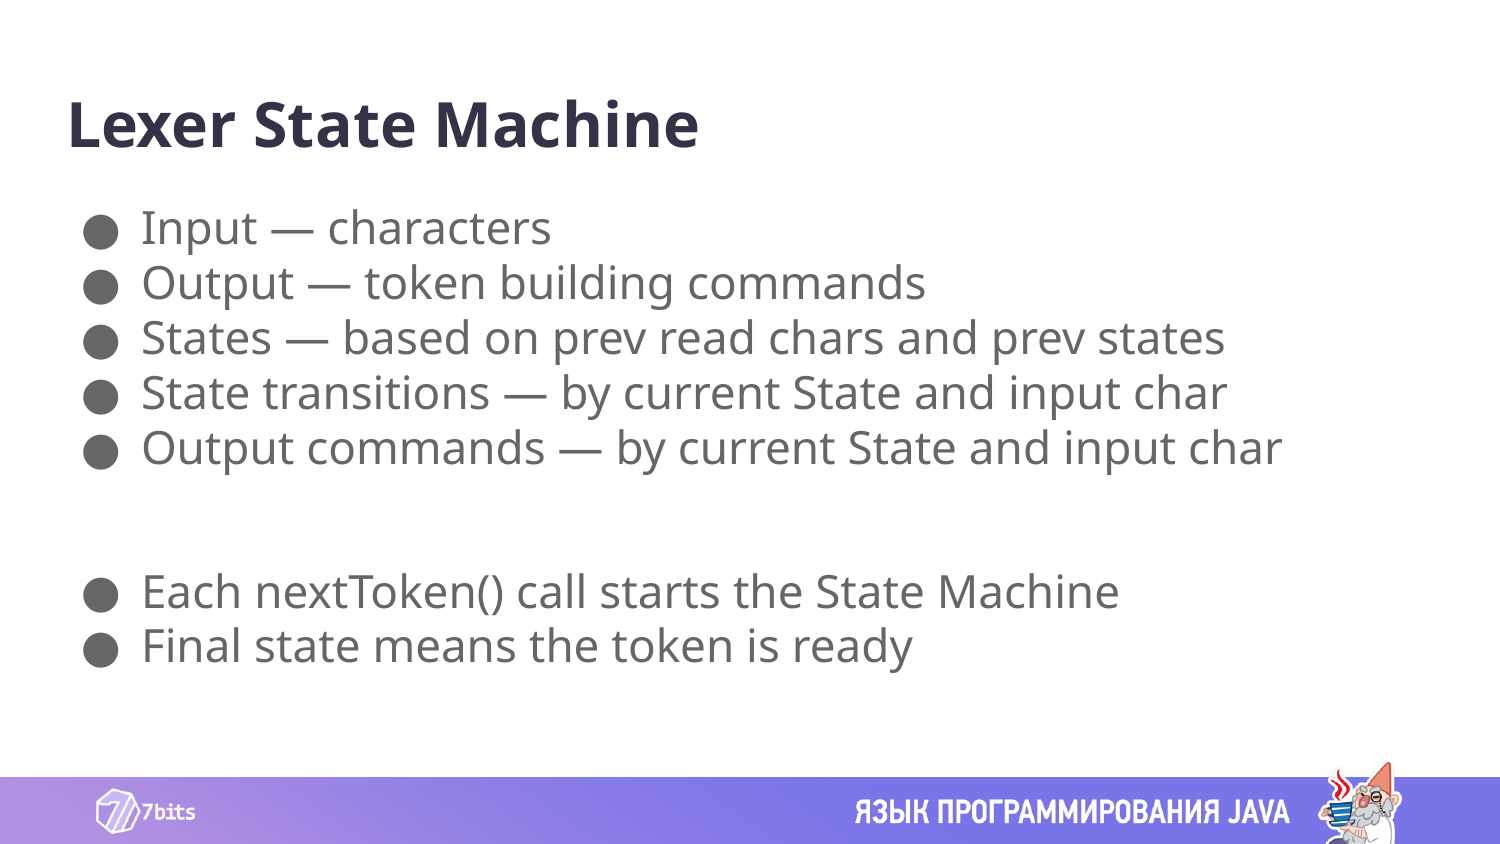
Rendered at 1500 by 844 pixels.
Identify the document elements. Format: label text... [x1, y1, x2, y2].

title Lexer State Machine [51, 69, 1449, 164]
picture [0, 717, 1500, 844]
list Input — characters Output — token building commands States — based on prev read chars and prev states State transitions — by current State and input char Output commands — by current State and input char Each nextToken() call starts the State Machine Final state means the token is ready [51, 184, 1449, 745]
